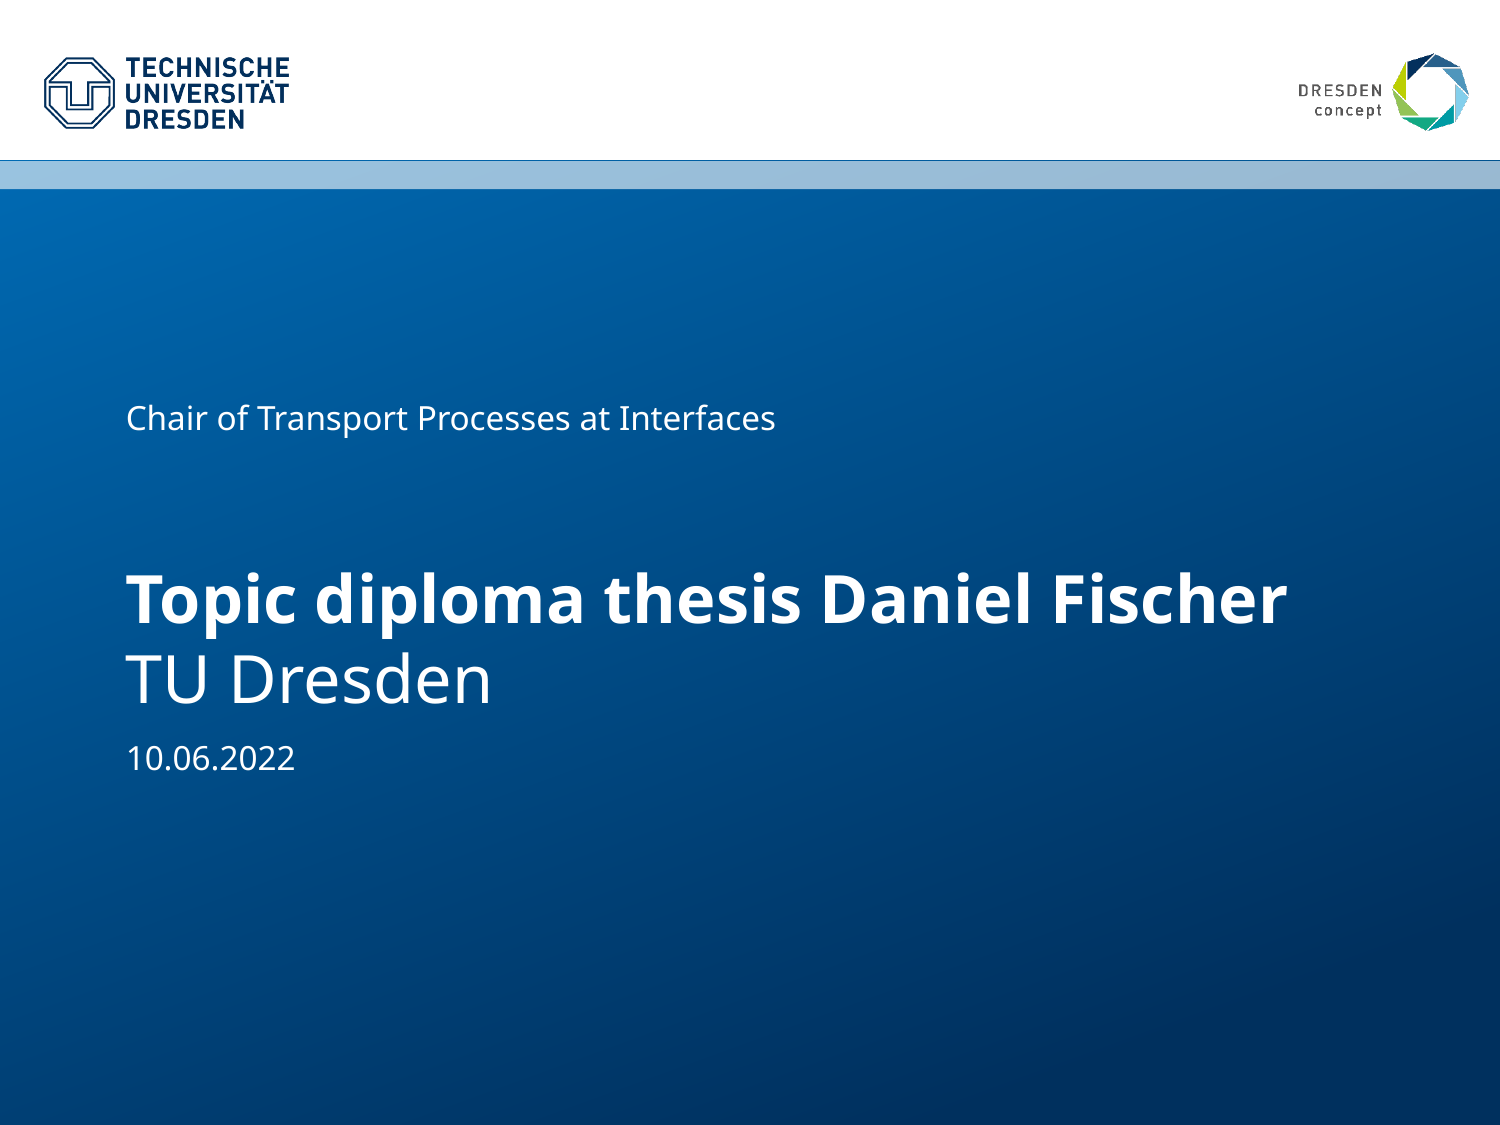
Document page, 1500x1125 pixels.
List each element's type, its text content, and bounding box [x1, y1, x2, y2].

list Chair of Transport Processes at Interfaces [125, 397, 1436, 534]
picture [1299, 53, 1469, 131]
picture [44, 57, 289, 129]
title Topic diploma thesis Daniel Fischer TU Dresden [125, 556, 1436, 716]
subtitle 10.06.2022 [125, 737, 1436, 941]
